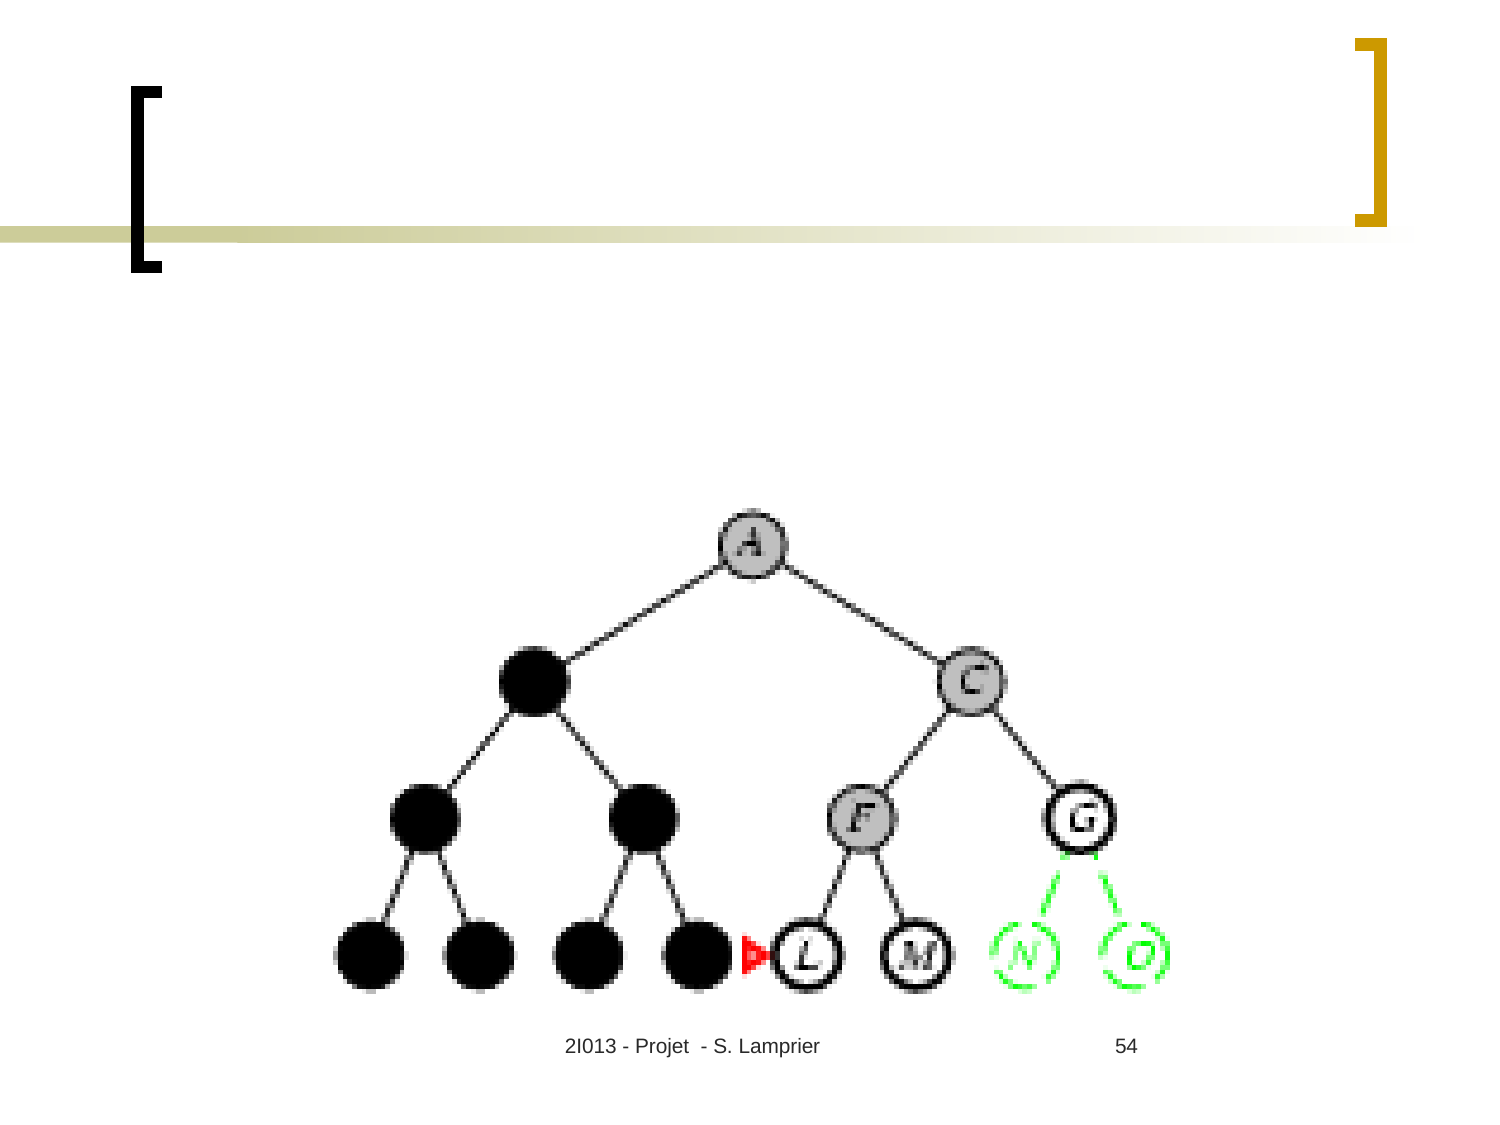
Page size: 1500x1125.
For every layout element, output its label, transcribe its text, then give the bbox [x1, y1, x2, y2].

picture [324, 499, 1175, 994]
footer 2I013 - Projet - S. Lamprier [549, 1025, 1025, 1100]
slide_number <numéro> [1100, 1025, 1413, 1100]
